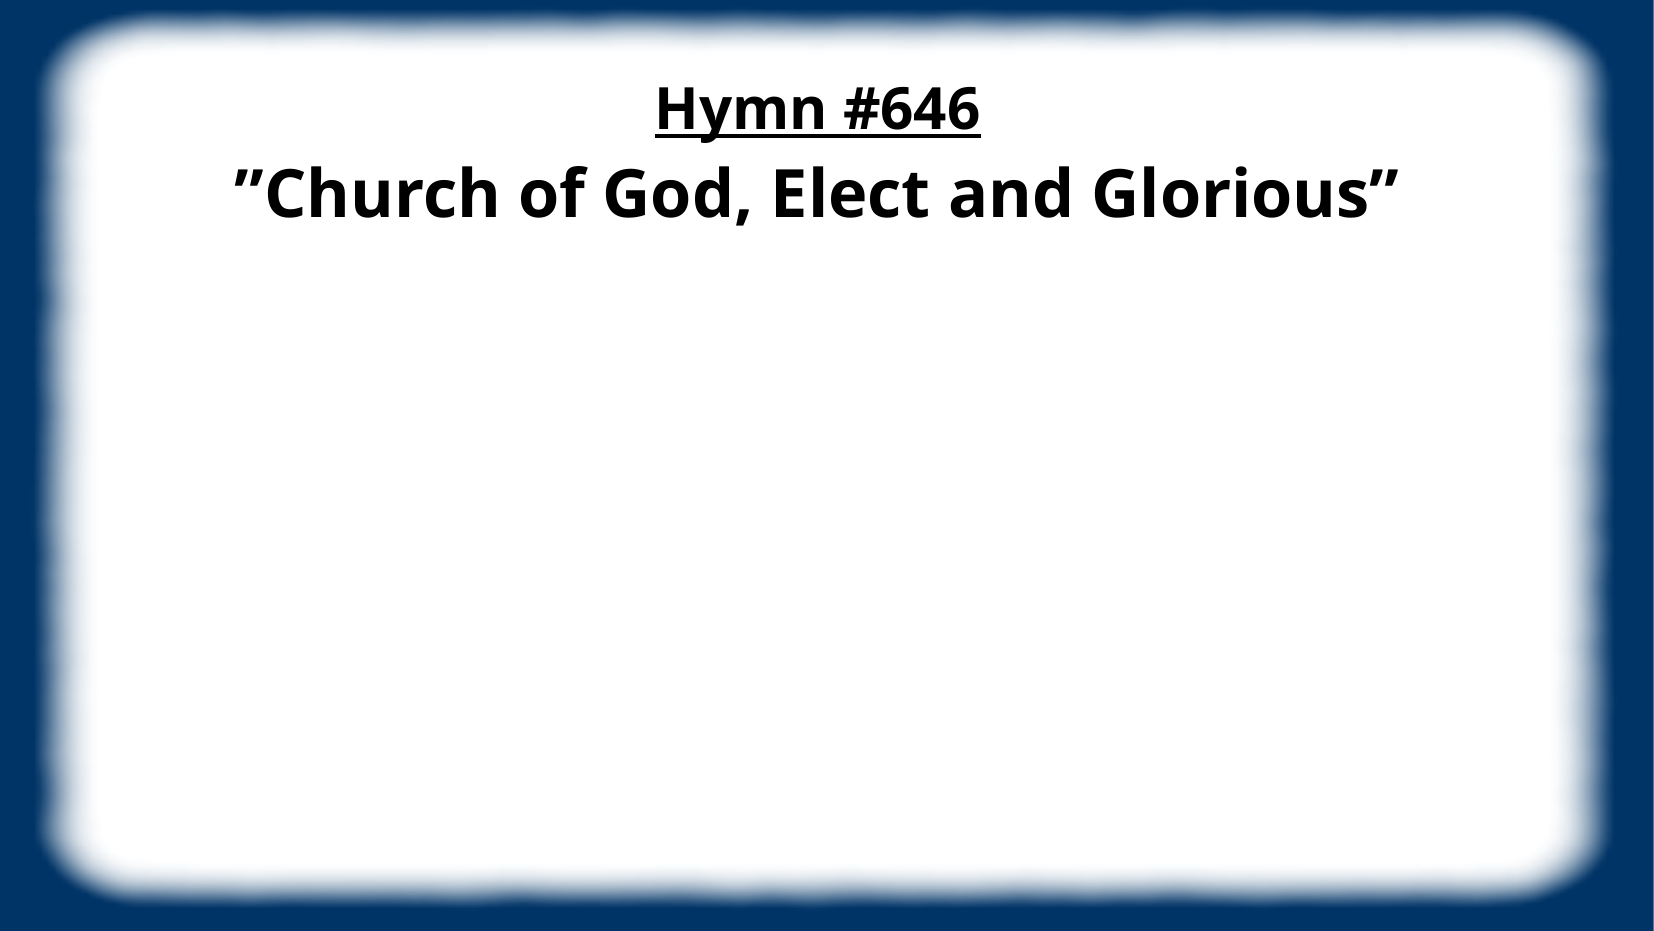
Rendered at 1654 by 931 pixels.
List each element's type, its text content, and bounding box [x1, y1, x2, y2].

picture [0, 0, 1654, 931]
text_box Hymn #646 ”Church of God, Elect and Glorious” [120, 60, 1516, 241]
